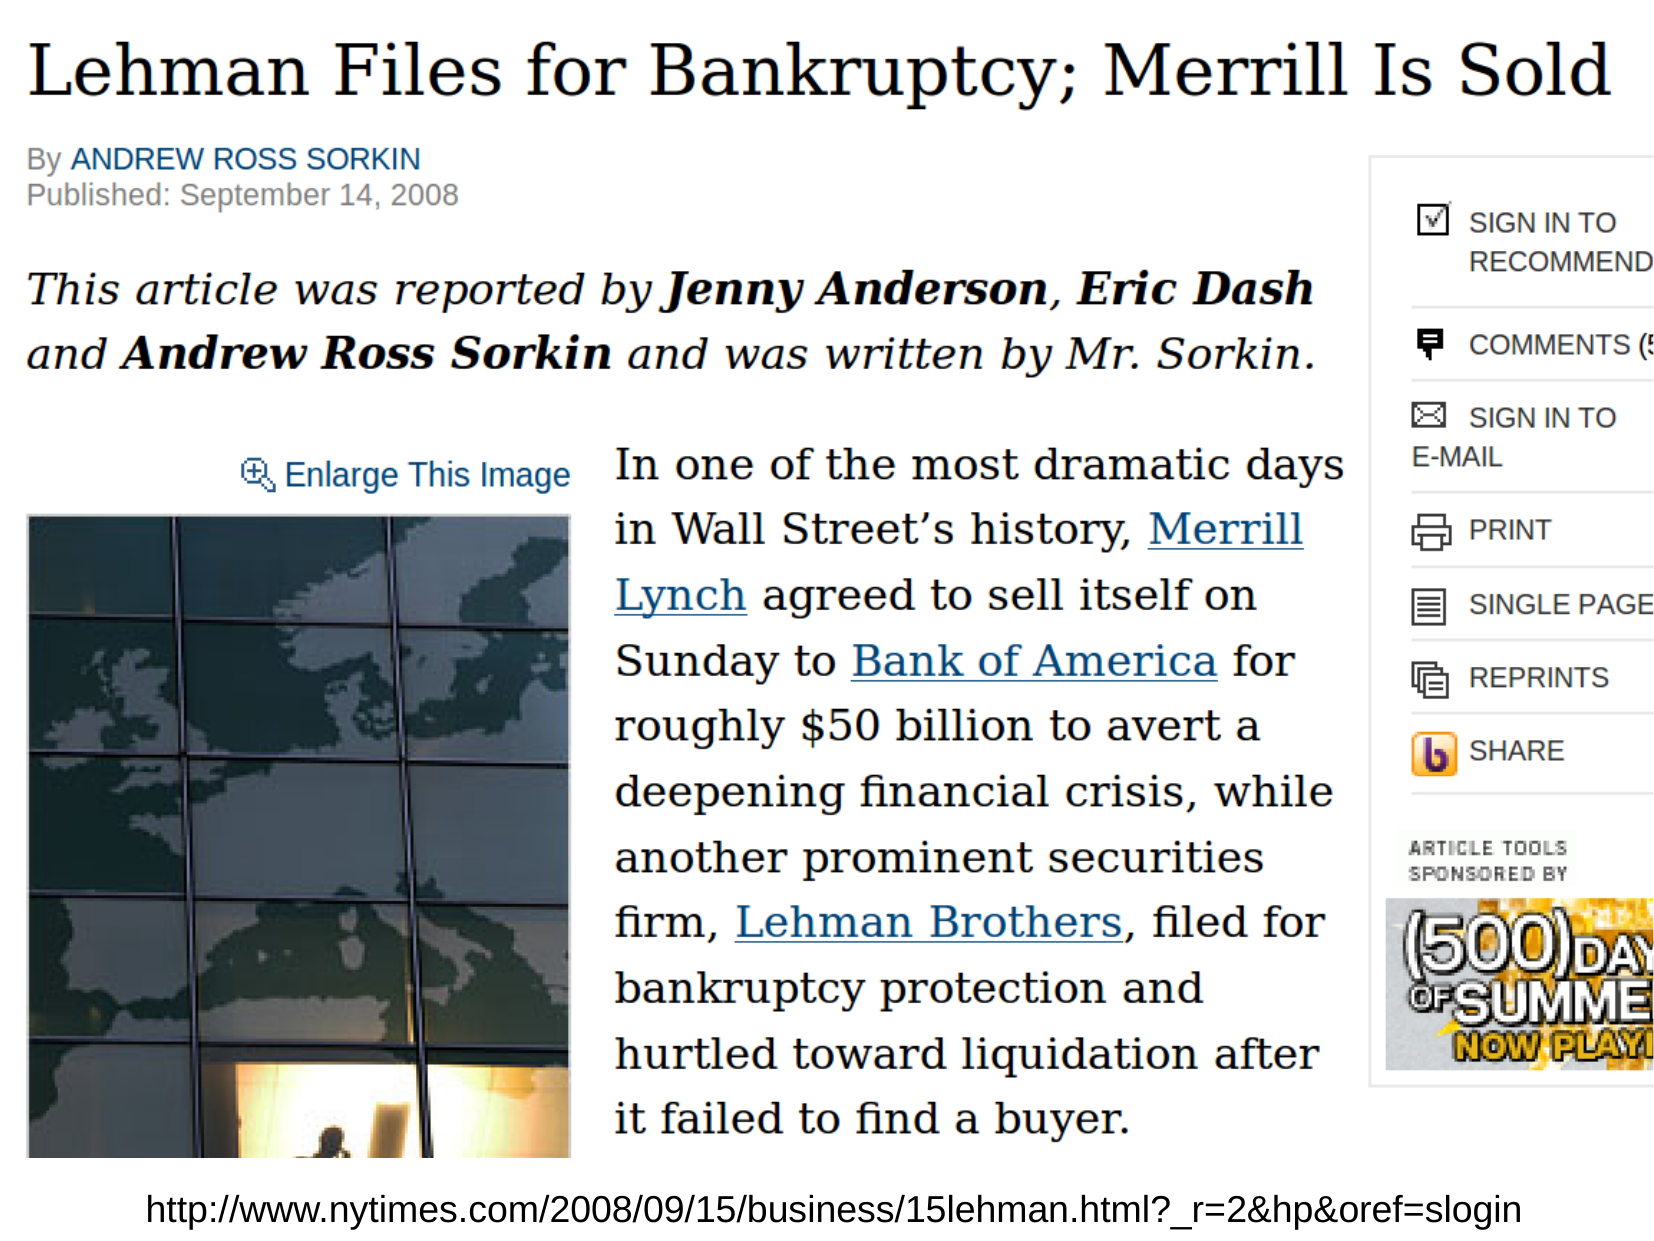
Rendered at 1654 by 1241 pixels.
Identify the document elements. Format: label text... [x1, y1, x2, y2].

picture [2, 9, 1654, 1158]
text_box http://www.nytimes.com/2008/09/15/business/15lehman.html?_r=2&hp&oref=slogin [130, 1181, 1540, 1239]
